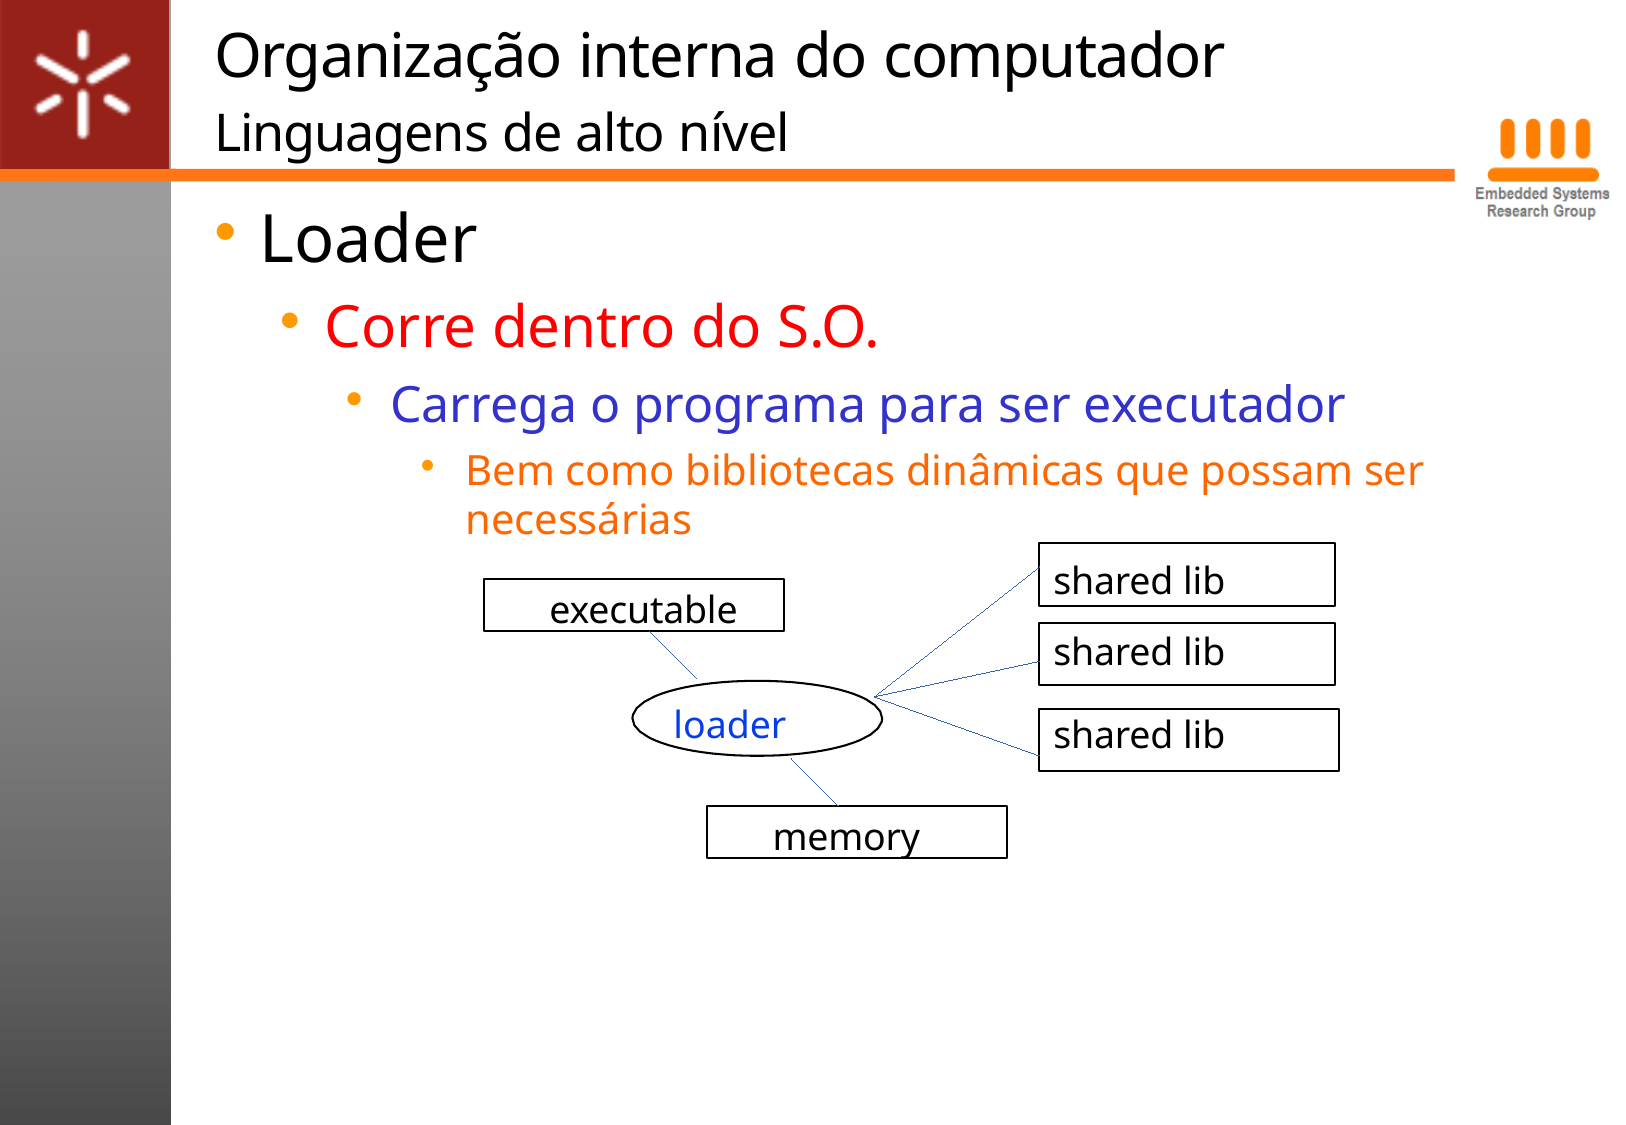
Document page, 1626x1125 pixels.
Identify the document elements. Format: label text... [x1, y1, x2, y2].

text_box [1040, 624, 1334, 684]
text_box shared lib [1051, 555, 1264, 603]
picture [0, 0, 171, 169]
picture [0, 182, 171, 1125]
picture [1475, 118, 1610, 220]
text_box shared lib [1051, 708, 1312, 757]
text_box shared lib [1051, 626, 1264, 674]
text_box [1040, 544, 1334, 605]
text_box Loader Corre dentro do S.O. Carrega o programa para ser executador Bem como bibliotecas dinâmicas que possam ser necessárias [212, 177, 1588, 544]
text_box memory [707, 805, 1008, 859]
text_box loader [671, 698, 851, 746]
title Organização interna do computador Linguagens de alto nível [212, 16, 1371, 177]
text_box executable [484, 578, 785, 632]
text_box [1040, 710, 1338, 770]
